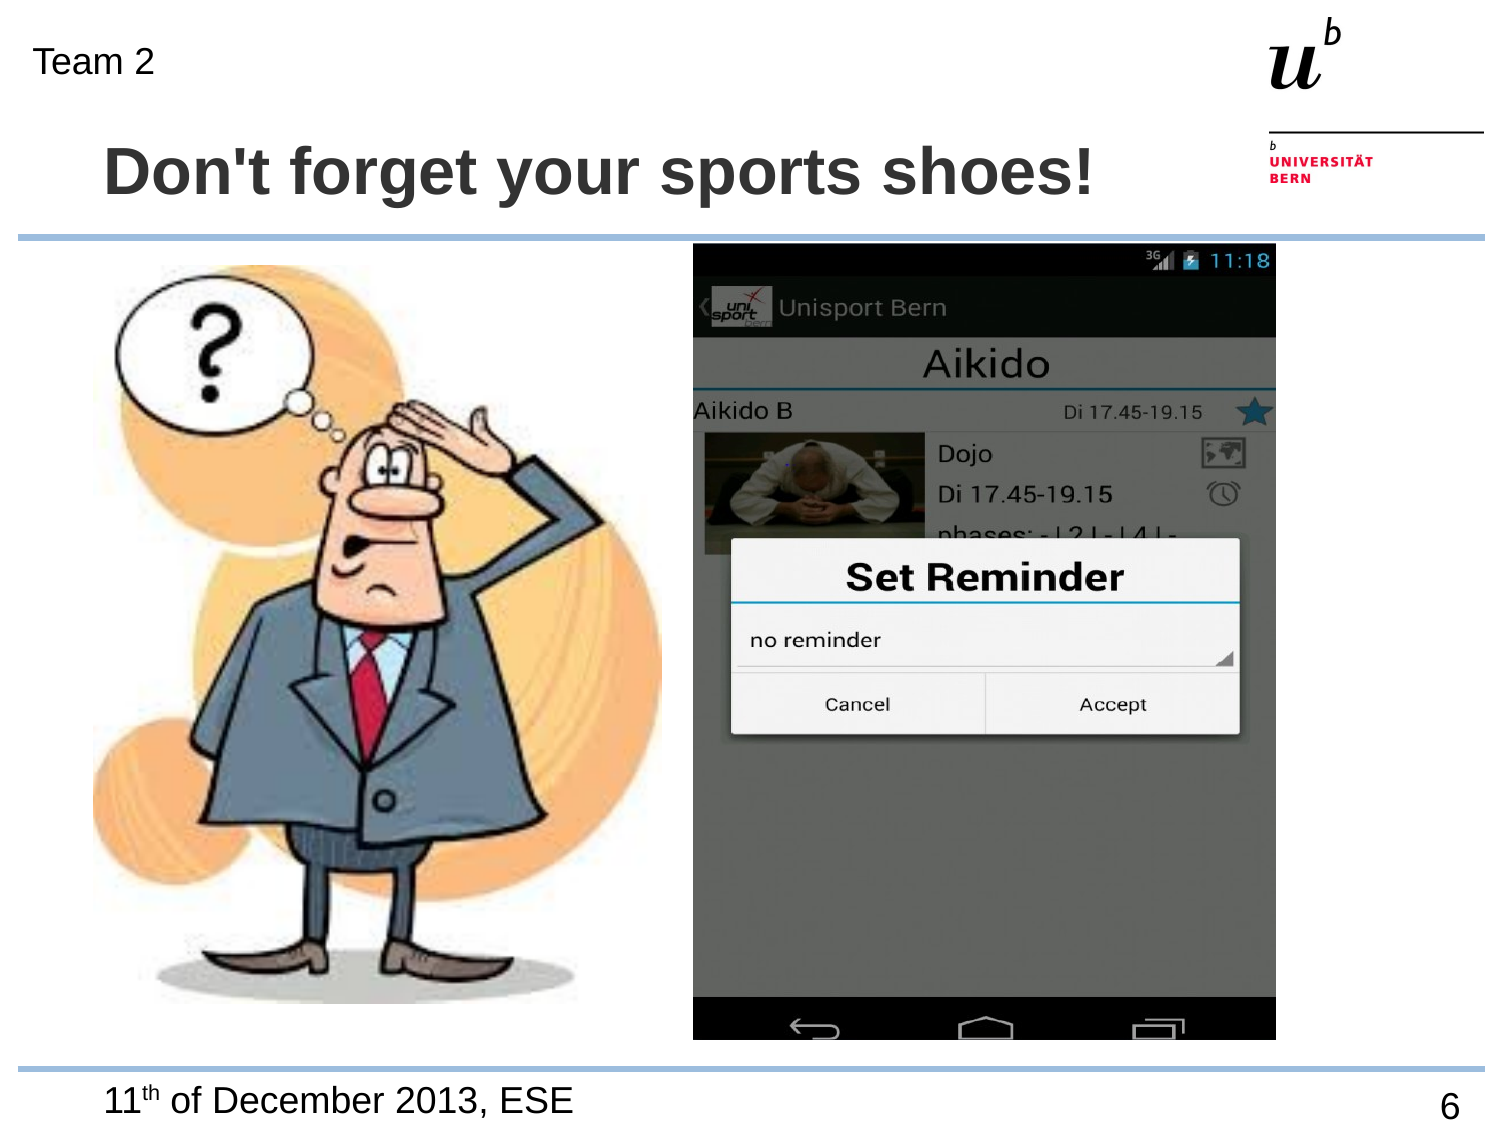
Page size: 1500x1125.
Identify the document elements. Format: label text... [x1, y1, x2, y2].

footer Team 2 [17, 29, 904, 71]
picture [1269, 17, 1484, 183]
title Don't forget your sports shoes! [88, 129, 1175, 241]
slide_number 11th of December 2013, ESE [88, 1068, 1375, 1120]
picture [93, 265, 662, 1004]
slide_number <Nummer> [1425, 1074, 1485, 1104]
picture [693, 243, 1276, 1040]
